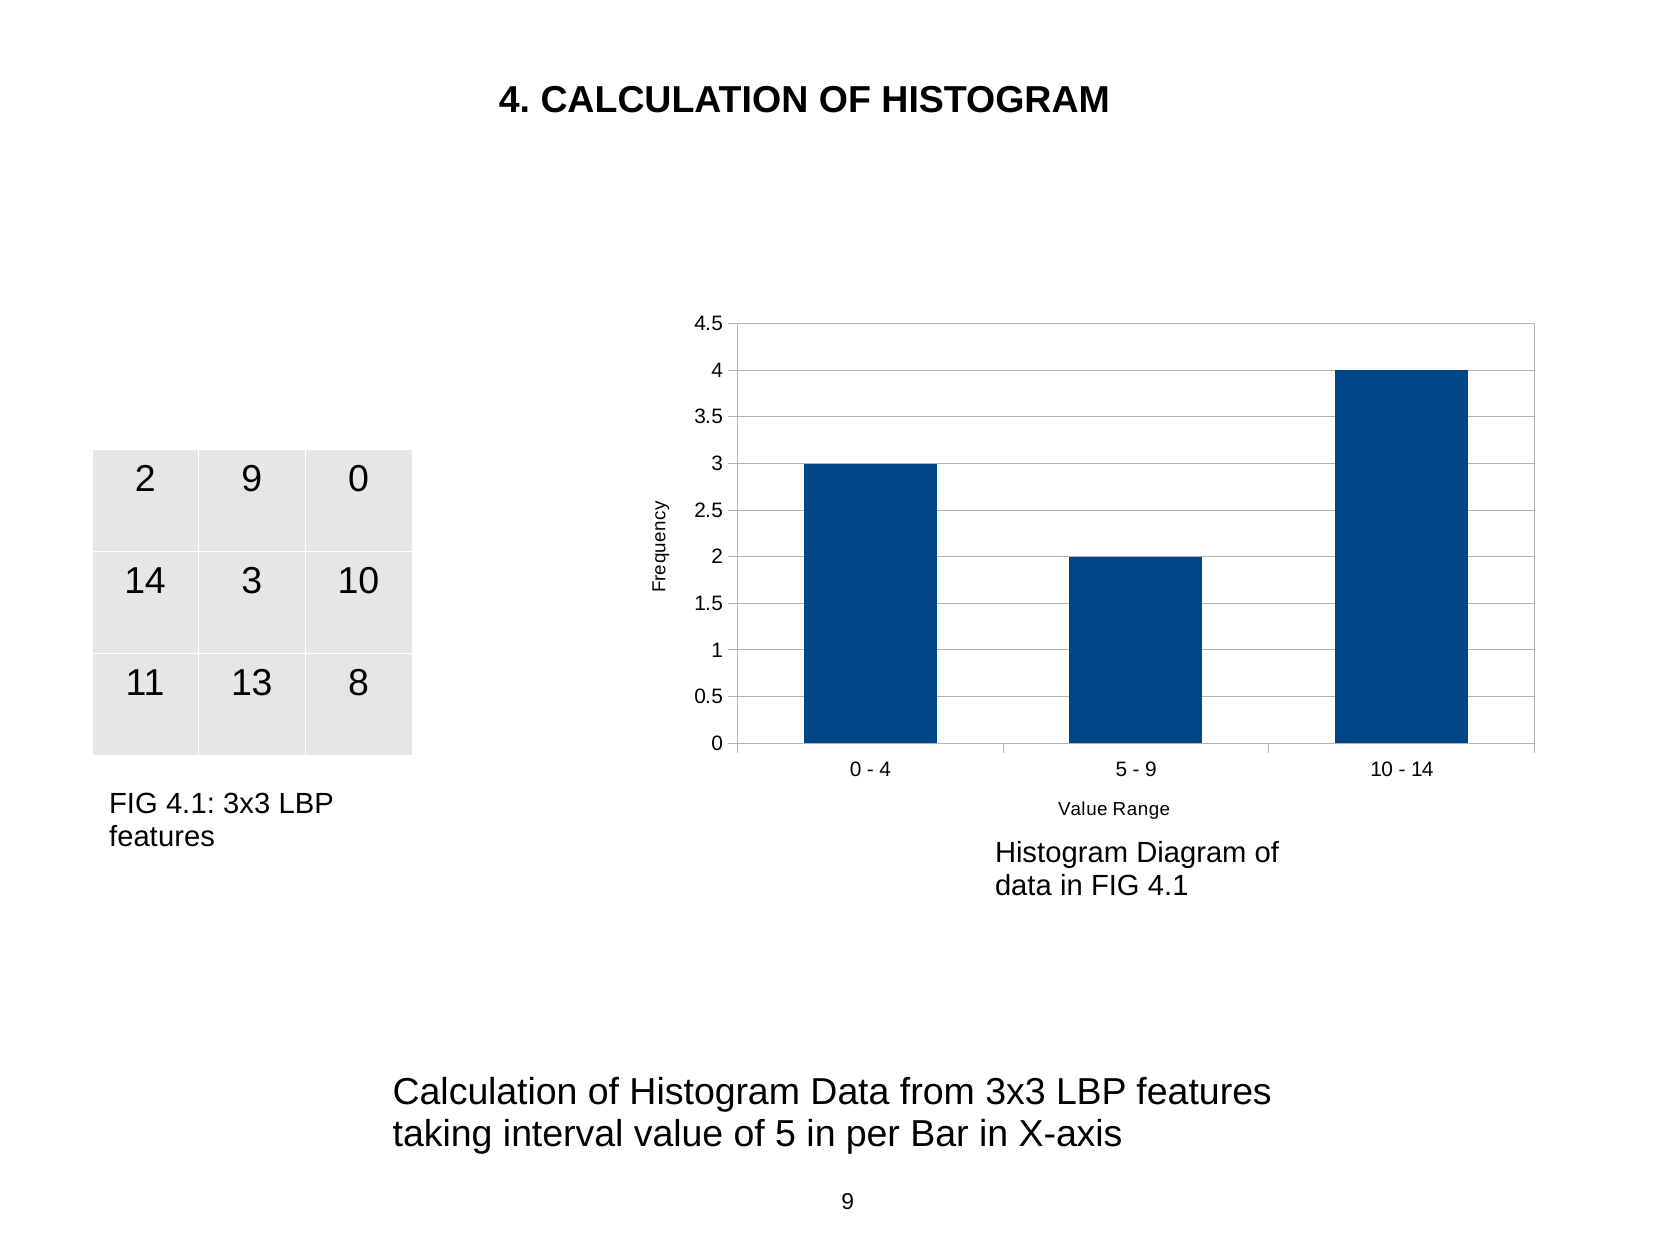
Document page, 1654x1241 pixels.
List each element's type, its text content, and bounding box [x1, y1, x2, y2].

table_cell 13 [199, 654, 305, 755]
table_cell 3 [199, 552, 305, 653]
table_header 2 [93, 450, 198, 551]
text_box 4. CALCULATION OF HISTOGRAM [484, 70, 1193, 170]
text_box Histogram Diagram of data in FIG 4.1 [980, 829, 1300, 910]
table_cell 11 [93, 654, 198, 755]
table_cell 14 [93, 552, 198, 653]
text_box 9 [826, 1181, 886, 1222]
table_cell 8 [306, 654, 412, 755]
table_cell 10 [306, 552, 412, 653]
table_header 9 [199, 450, 305, 551]
text_box FIG 4.1: 3x3 LBP features [94, 779, 414, 860]
text_box Calculation of Histogram Data from 3x3 LBP features taking interval value of 5 in per Bar in X-axis [377, 1062, 1288, 1162]
table_header 0 [306, 450, 412, 551]
chart [615, 301, 1554, 851]
